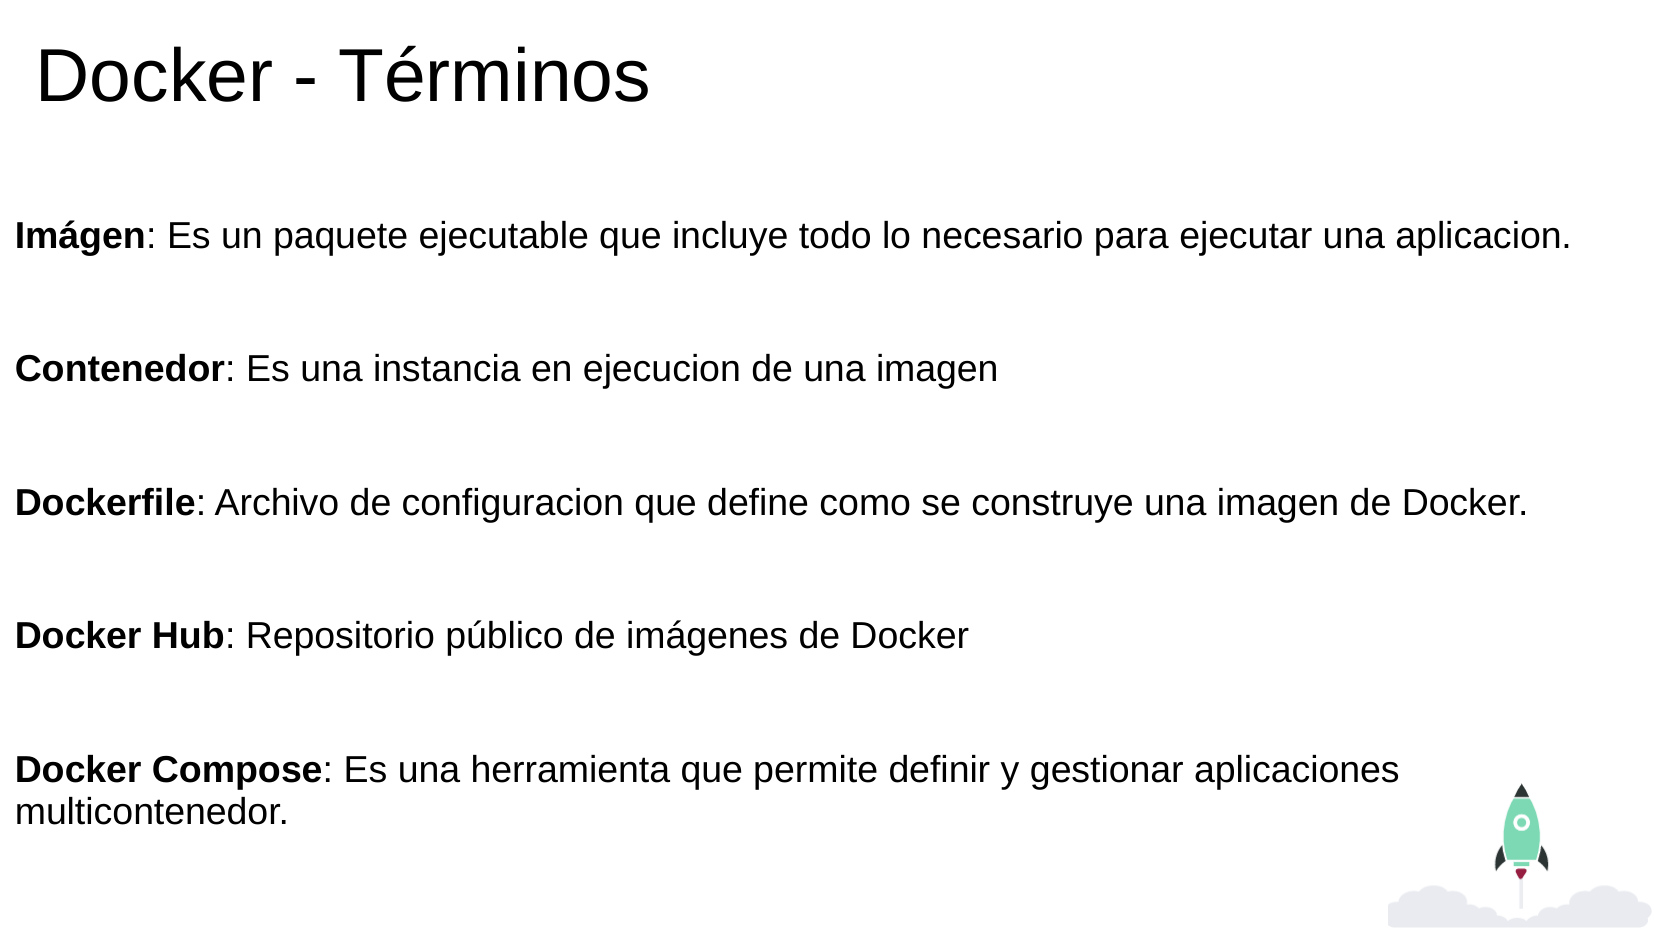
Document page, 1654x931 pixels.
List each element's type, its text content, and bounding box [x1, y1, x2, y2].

text_box Docker - Términos [0, 0, 1654, 151]
text_box Imágen: Es un paquete ejecutable que incluye todo lo necesario para ejecutar una aplicacion. Contenedor: Es una instancia en ejecucion de una imagen Dockerfile: Archivo de configuracion que define como se construye una imagen de Docker. Docker Hub: Repositorio público de imágenes de Docker Docker Compose: Es una herramienta que permite definir y gestionar aplicaciones multicontenedor. [0, 206, 1654, 931]
